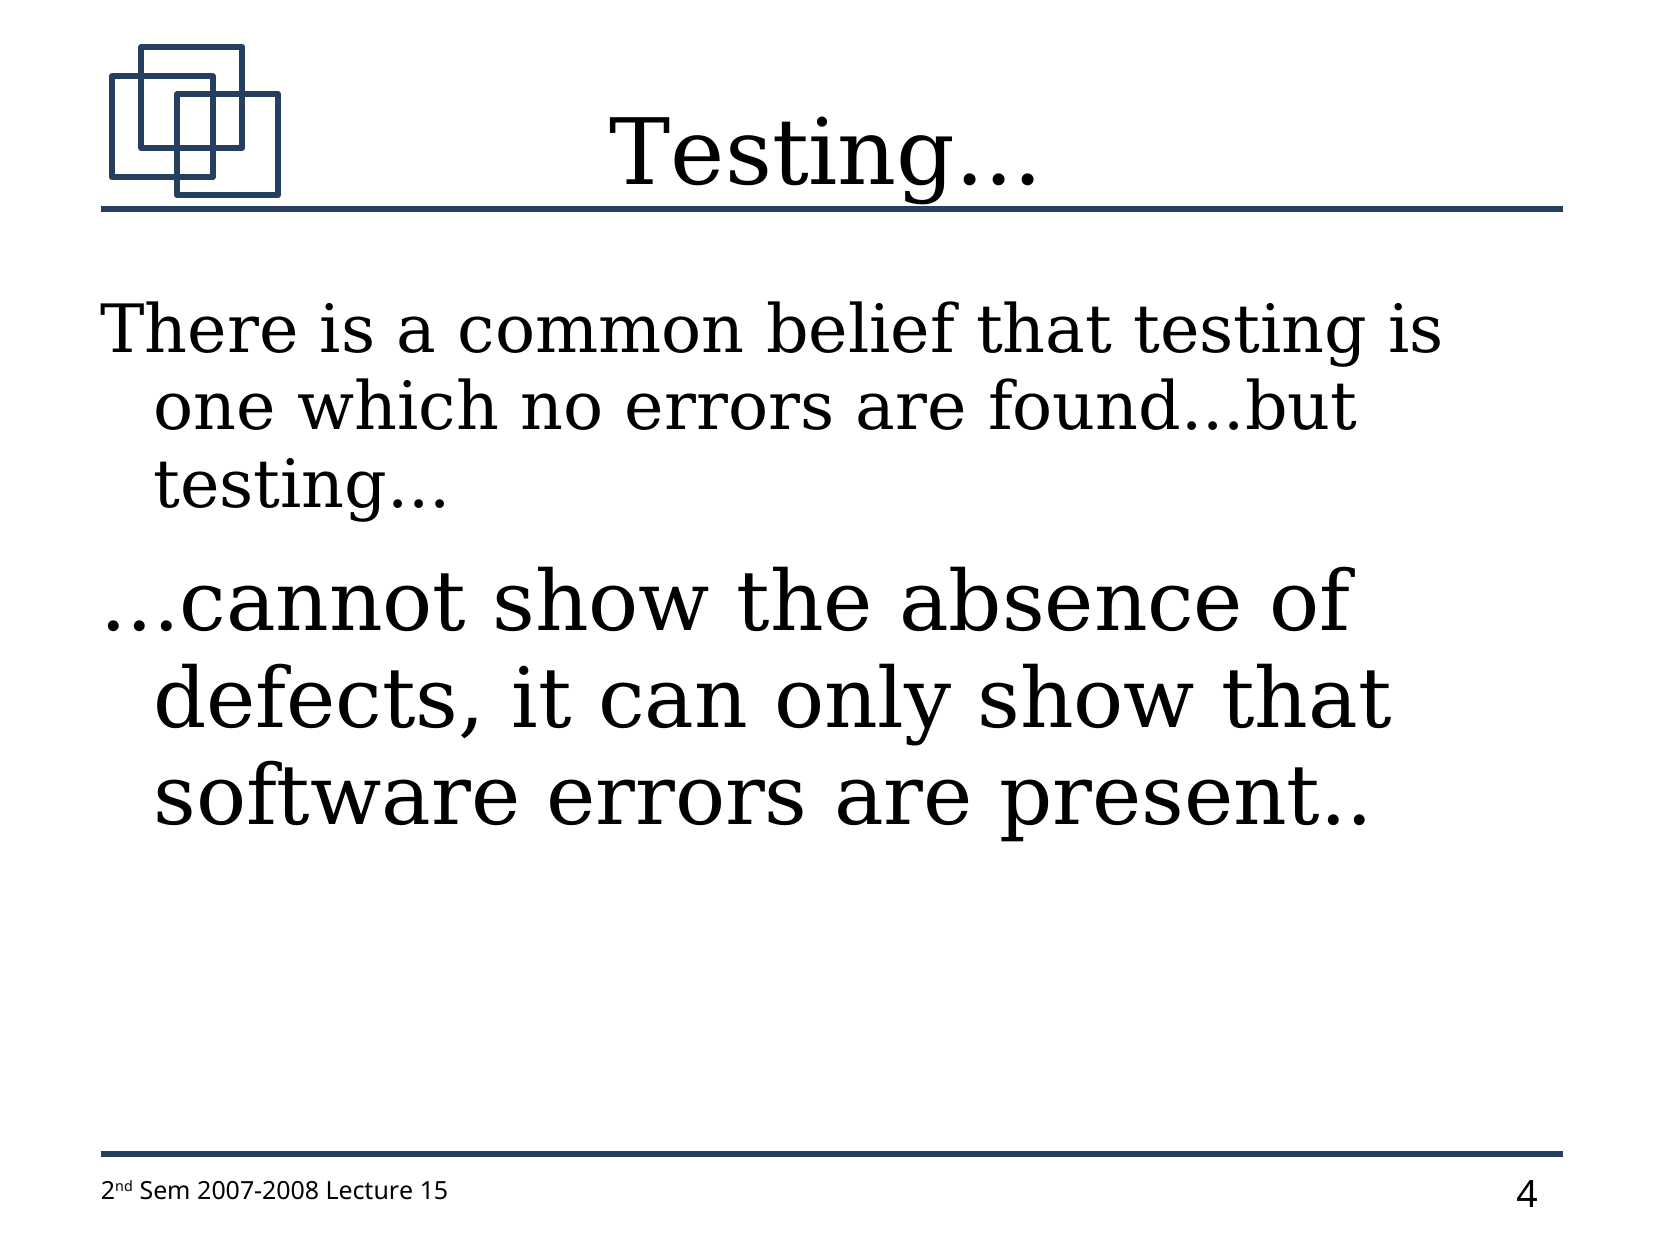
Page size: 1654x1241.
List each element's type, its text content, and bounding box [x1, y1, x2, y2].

list There is a common belief that testing is one which no errors are found...but testing... ...cannot show the absence of defects, it can only show that software errors are present.. [82, 290, 1571, 1109]
title Testing... [82, 49, 1571, 257]
